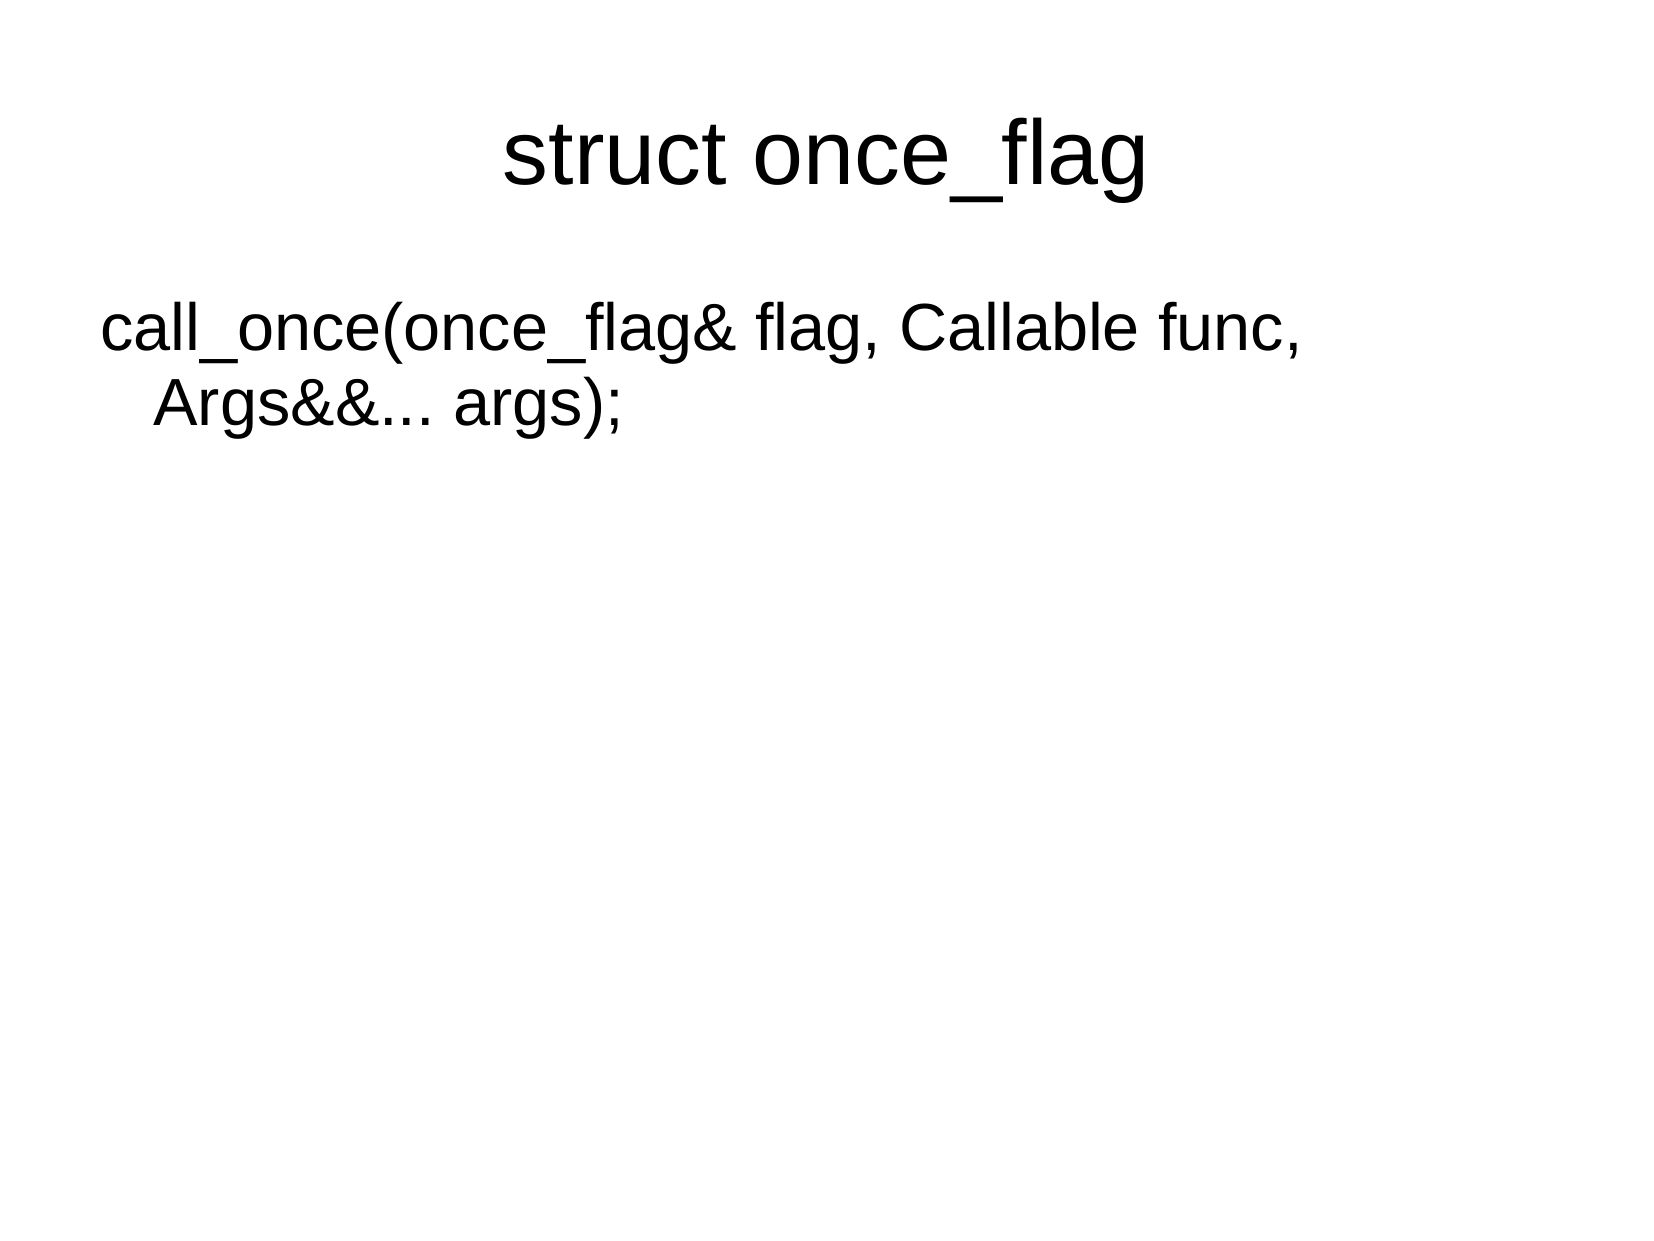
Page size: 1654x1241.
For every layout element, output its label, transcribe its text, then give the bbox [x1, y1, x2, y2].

title struct once_flag [82, 56, 1571, 250]
list call_once(once_flag& flag, Callable func, Args&&... args); [82, 290, 1571, 1094]
